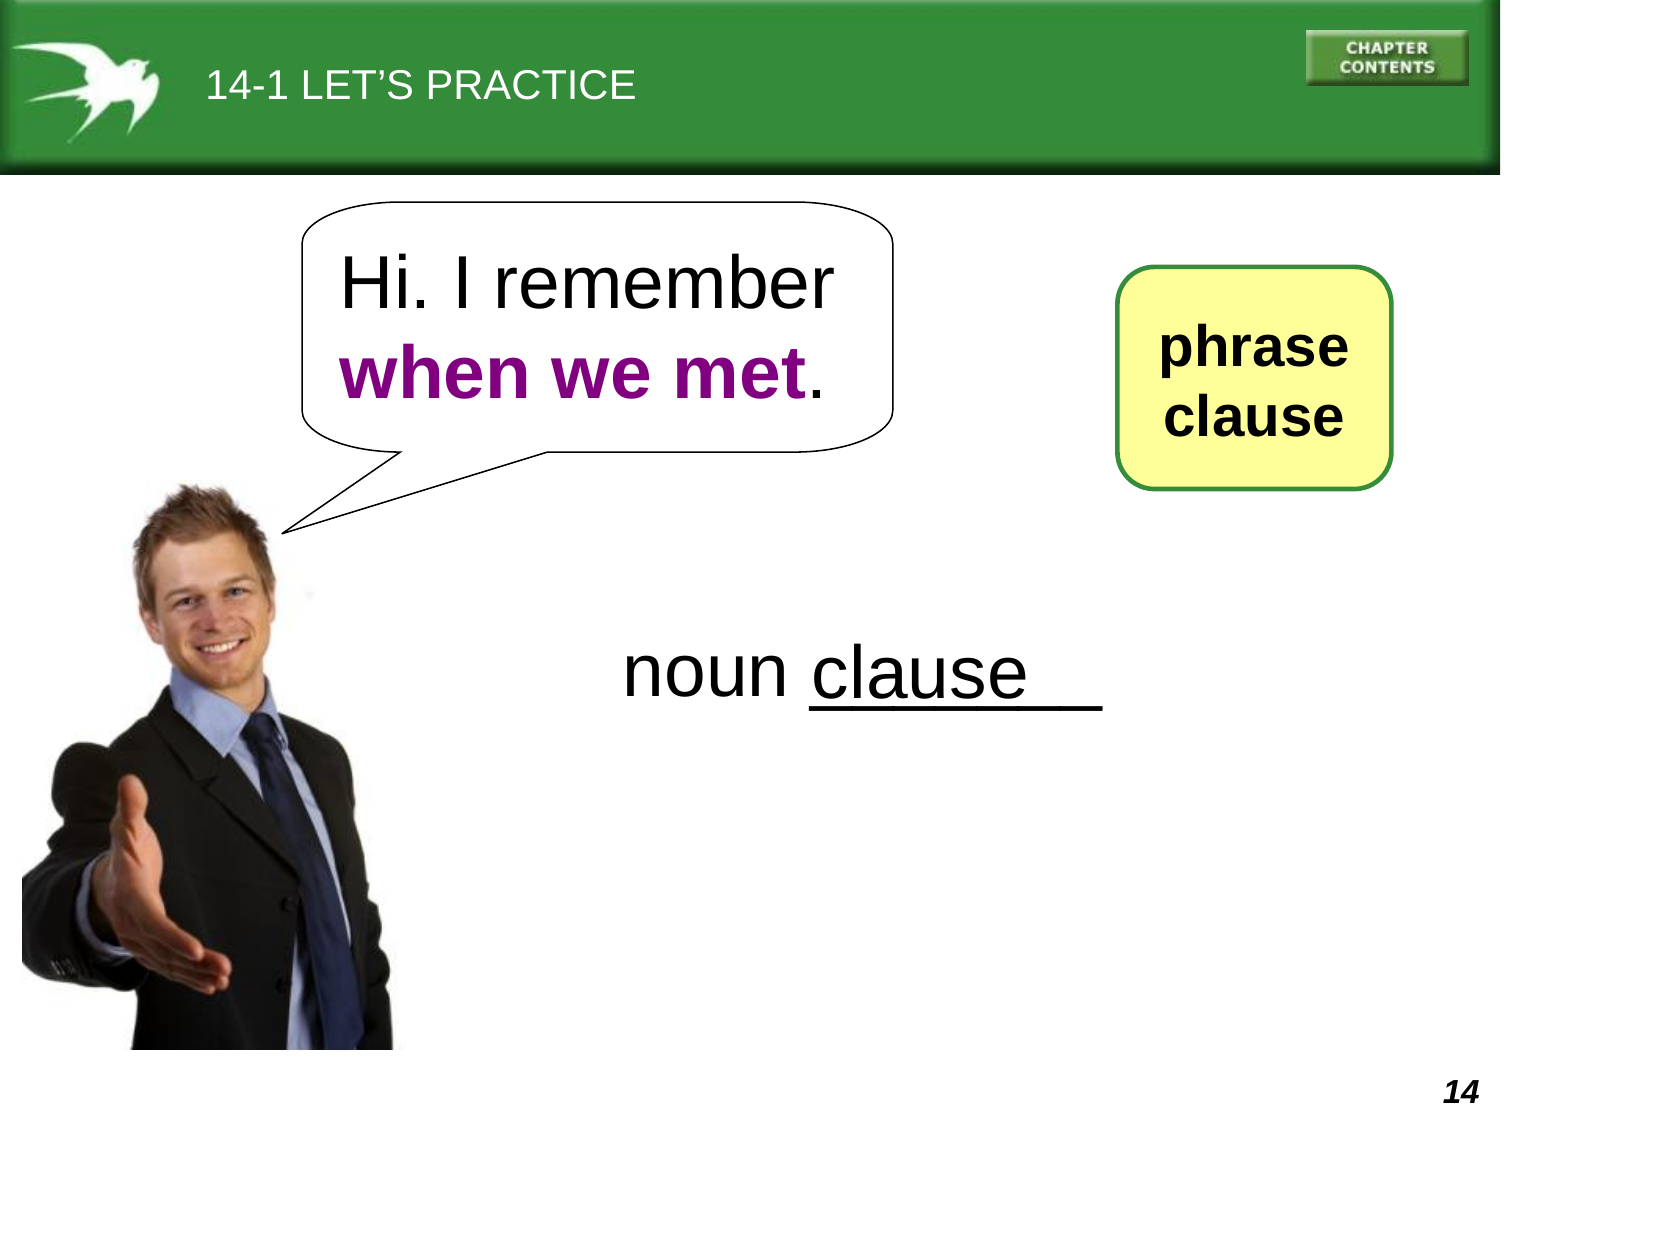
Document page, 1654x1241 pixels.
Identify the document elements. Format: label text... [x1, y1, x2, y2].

picture [0, 0, 1500, 175]
text_box phrase clause [1117, 266, 1392, 490]
text_box noun _______ [607, 614, 1118, 720]
text_box Hi. I remember when we met. [325, 225, 872, 422]
text_box 14-1 LET’S PRACTICE [190, 50, 1363, 116]
picture [292, 480, 415, 529]
text_box clause [797, 615, 1044, 722]
picture [22, 480, 415, 1050]
